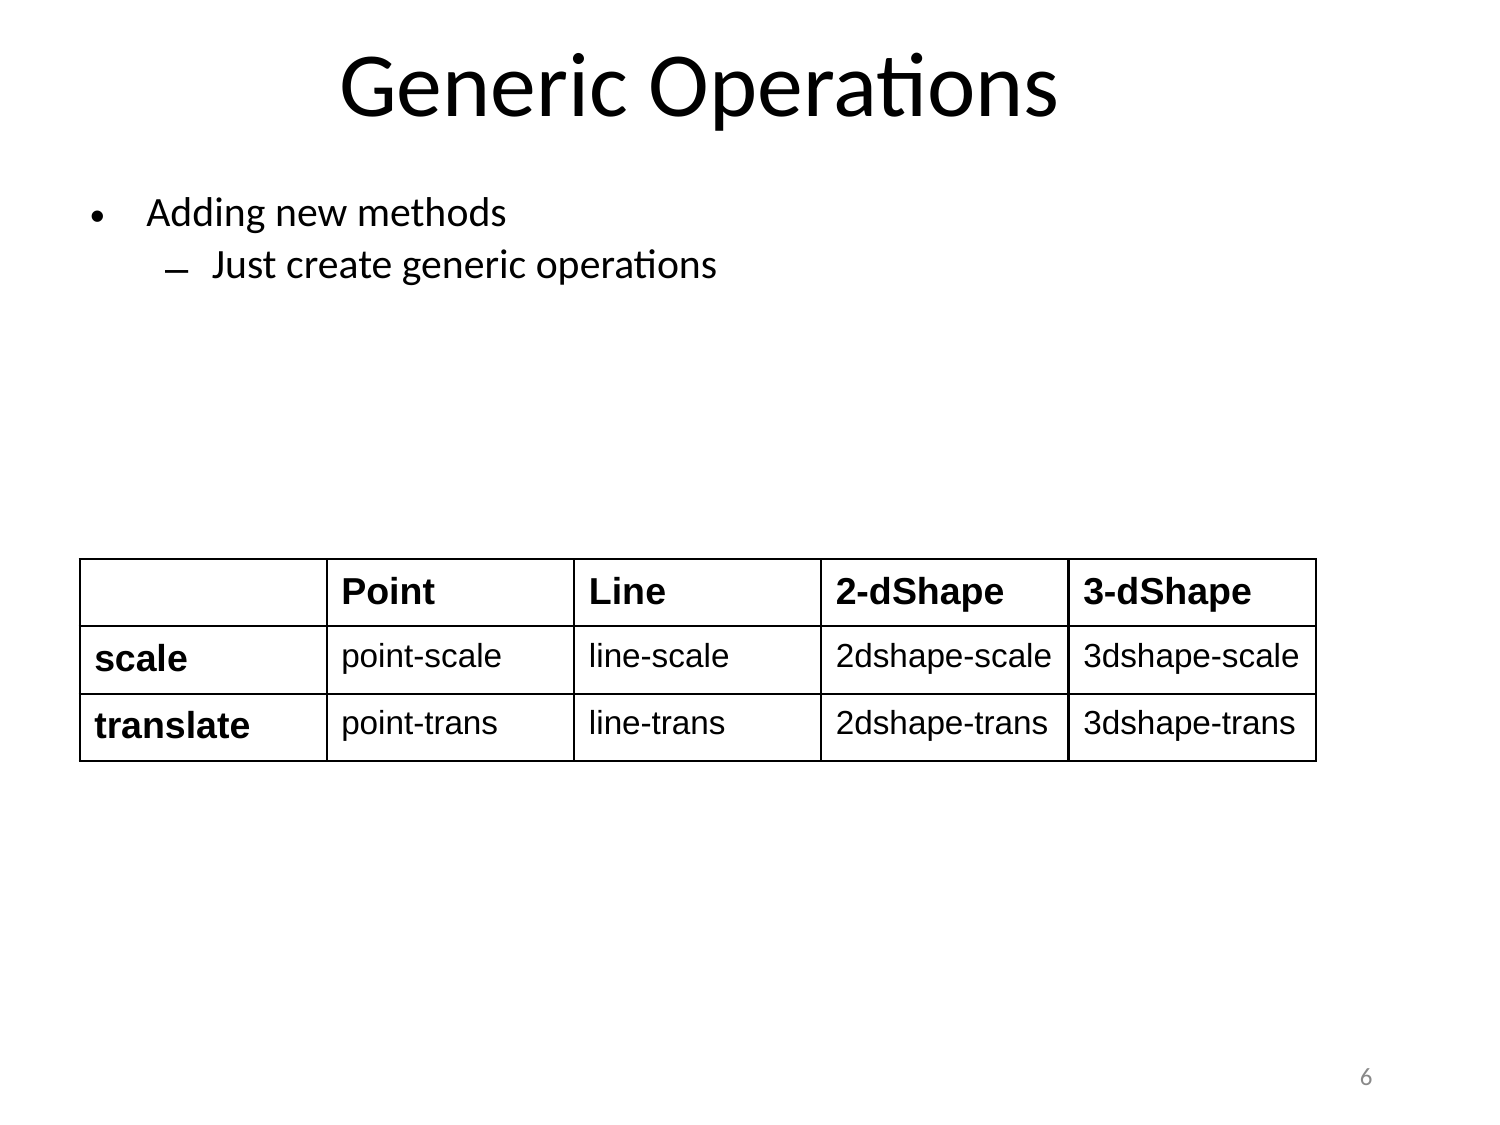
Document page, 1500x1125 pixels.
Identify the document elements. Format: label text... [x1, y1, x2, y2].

table_cell line-trans [575, 695, 820, 760]
table_cell translate [81, 695, 326, 760]
table_cell point-trans [328, 695, 573, 760]
table_header Line [575, 560, 820, 625]
table_cell 2dshape-trans [822, 695, 1067, 760]
text_box <number> [1025, 1049, 1388, 1101]
table_header [81, 560, 326, 625]
table_cell scale [81, 627, 326, 693]
table_cell 2dshape-scale [822, 627, 1067, 693]
title Generic Operations [62, 24, 1338, 163]
table_header Point [328, 560, 573, 625]
table_cell 3dshape-trans [1070, 695, 1315, 760]
list Adding new methods Just create generic operations [75, 187, 1440, 522]
table_cell line-scale [575, 627, 820, 693]
table_header 3-dShape [1070, 560, 1315, 625]
table_cell point-scale [328, 627, 573, 693]
table_header 2-dShape [822, 560, 1067, 625]
table_cell 3dshape-scale [1070, 627, 1315, 693]
